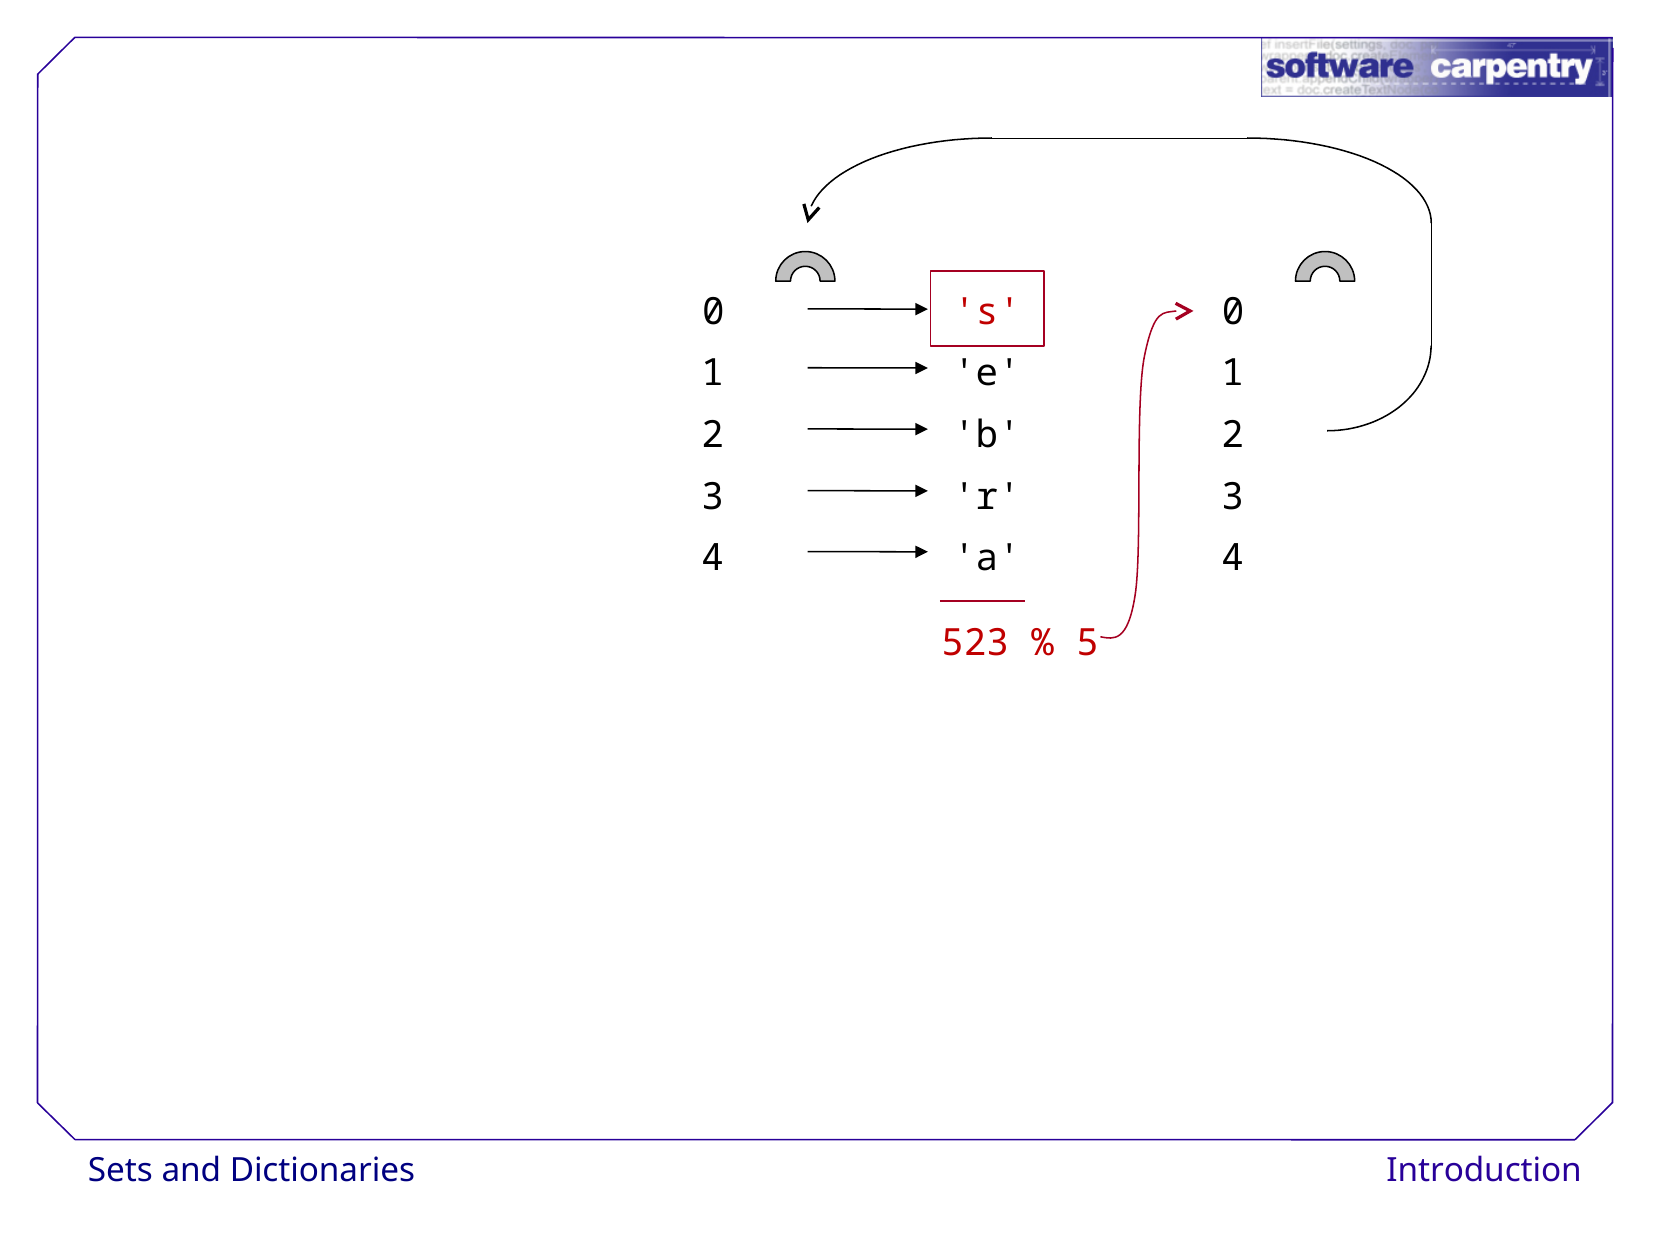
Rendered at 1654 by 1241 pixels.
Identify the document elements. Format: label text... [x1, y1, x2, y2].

text_box 2 [646, 394, 779, 455]
table_cell [1299, 523, 1356, 583]
text_box 's' [930, 271, 1044, 332]
text_box 523 % 5 [921, 602, 1120, 678]
text_box 'e' [921, 332, 1053, 393]
picture [1261, 39, 1613, 97]
text_box [1297, 251, 1355, 282]
table_header [1300, 281, 1356, 341]
text_box 4 [646, 517, 779, 593]
table_cell [779, 462, 836, 523]
table_header [780, 281, 836, 341]
table_cell [779, 523, 836, 583]
text_box 'a' [921, 516, 1053, 592]
table_cell [779, 341, 836, 402]
text_box 'b' [921, 393, 1053, 469]
table_cell [779, 402, 836, 462]
text_box 'r' [921, 469, 1053, 516]
text_box 1 [646, 332, 779, 394]
text_box 2 [1166, 394, 1299, 455]
text_box 0 [647, 271, 780, 347]
text_box 3 [646, 455, 779, 517]
text_box 3 [1166, 455, 1299, 517]
text_box [777, 251, 835, 282]
table_cell [1299, 462, 1356, 523]
text_box 0 [1167, 271, 1300, 347]
text_box 4 [1166, 517, 1299, 593]
table_cell [1299, 341, 1356, 402]
table_cell [1299, 402, 1356, 462]
text_box 1 [1166, 332, 1299, 394]
